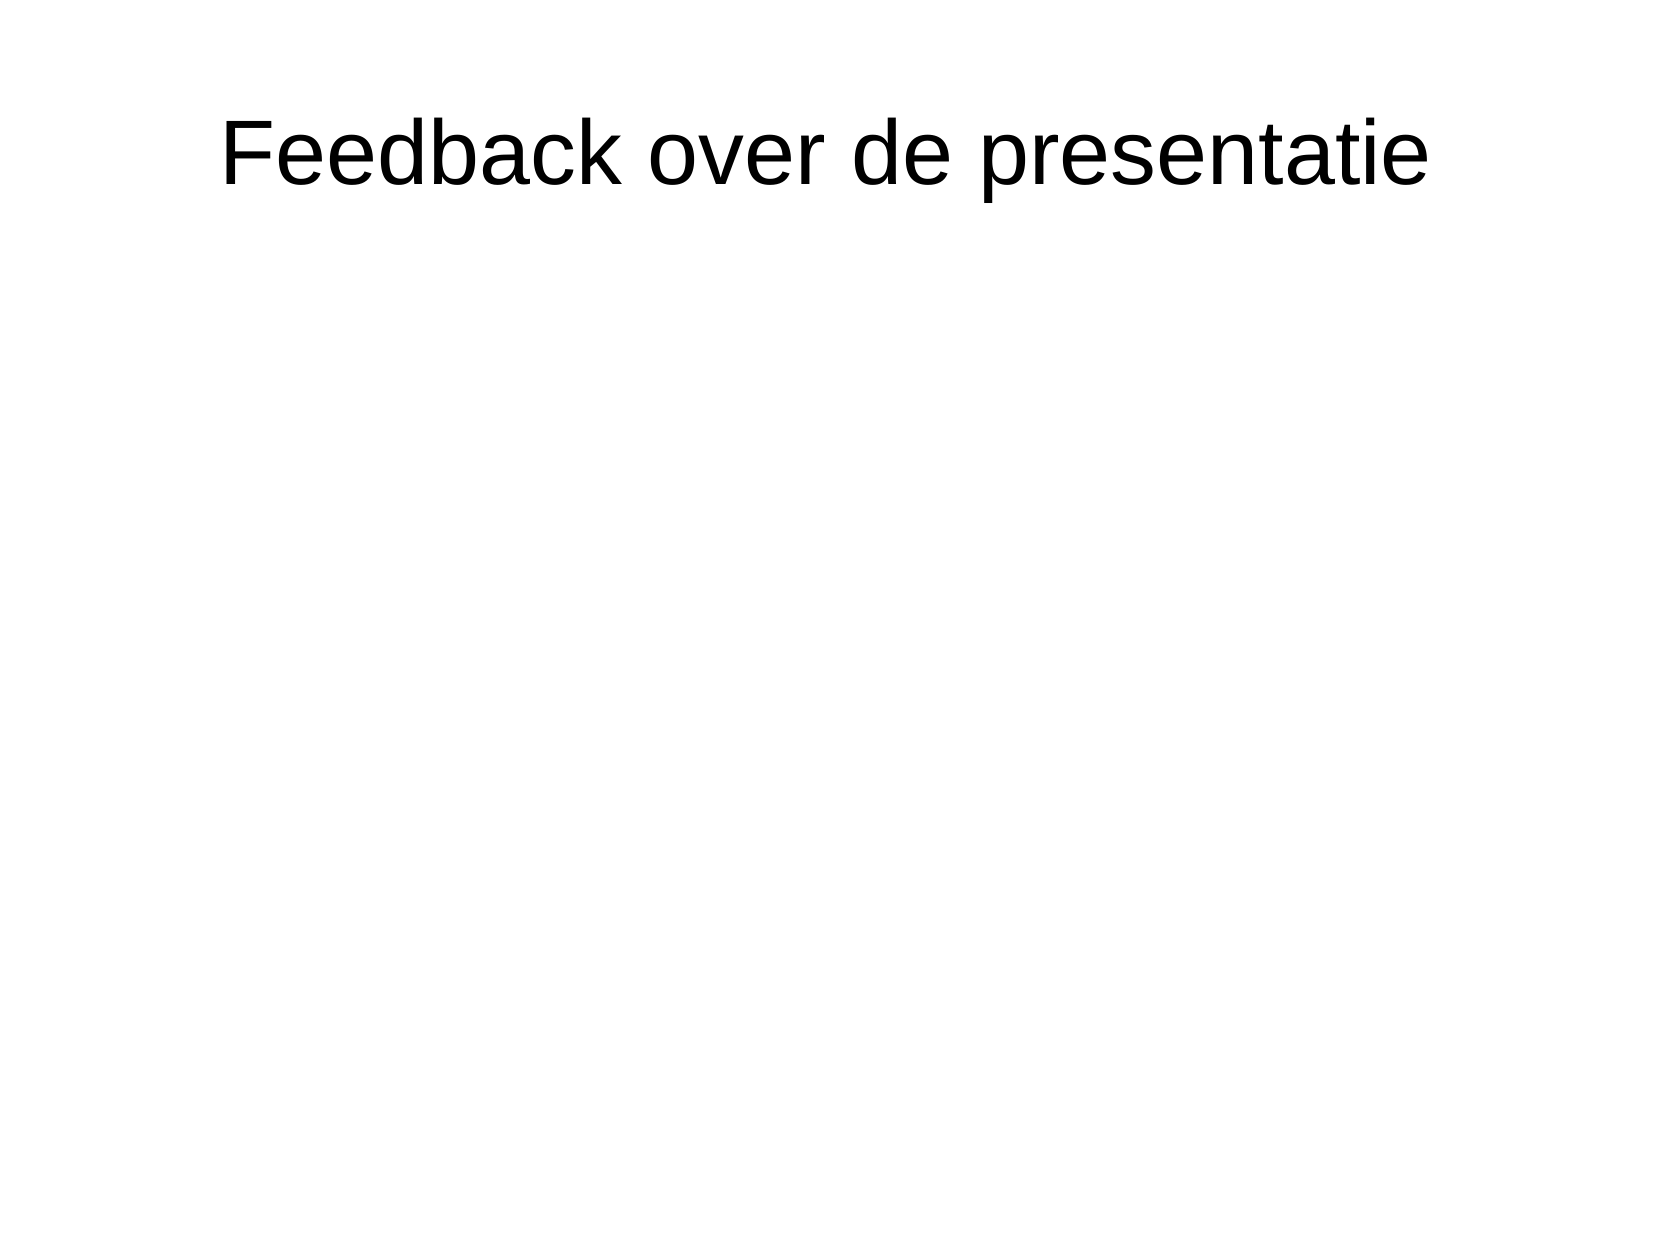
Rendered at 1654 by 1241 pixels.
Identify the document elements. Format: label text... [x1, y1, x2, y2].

title Feedback over de presentatie [82, 49, 1571, 257]
